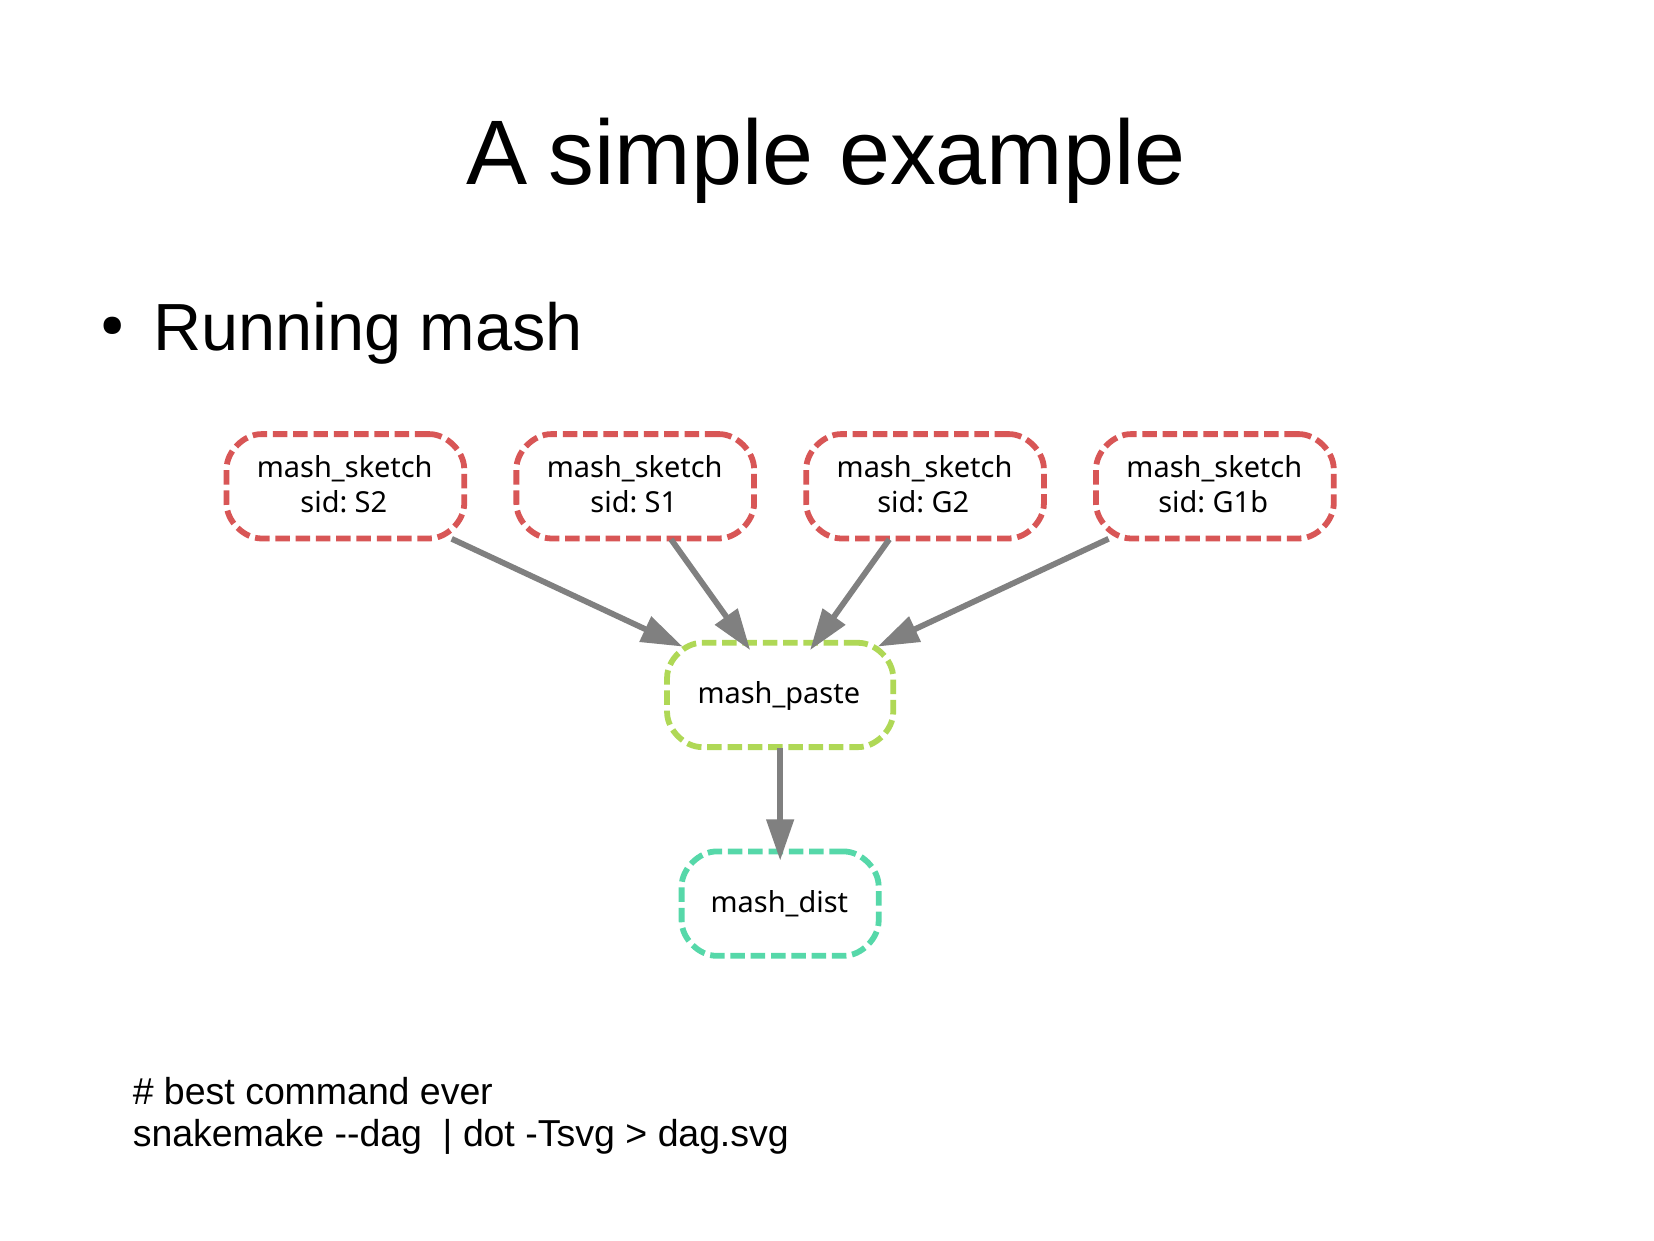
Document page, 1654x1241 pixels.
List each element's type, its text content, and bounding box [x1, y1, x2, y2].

picture [213, 421, 1347, 969]
text_box # best command ever snakemake --dag | dot -Tsvg > dag.svg [118, 1062, 805, 1182]
list Running mash [82, 290, 1571, 792]
title A simple example [82, 49, 1571, 257]
